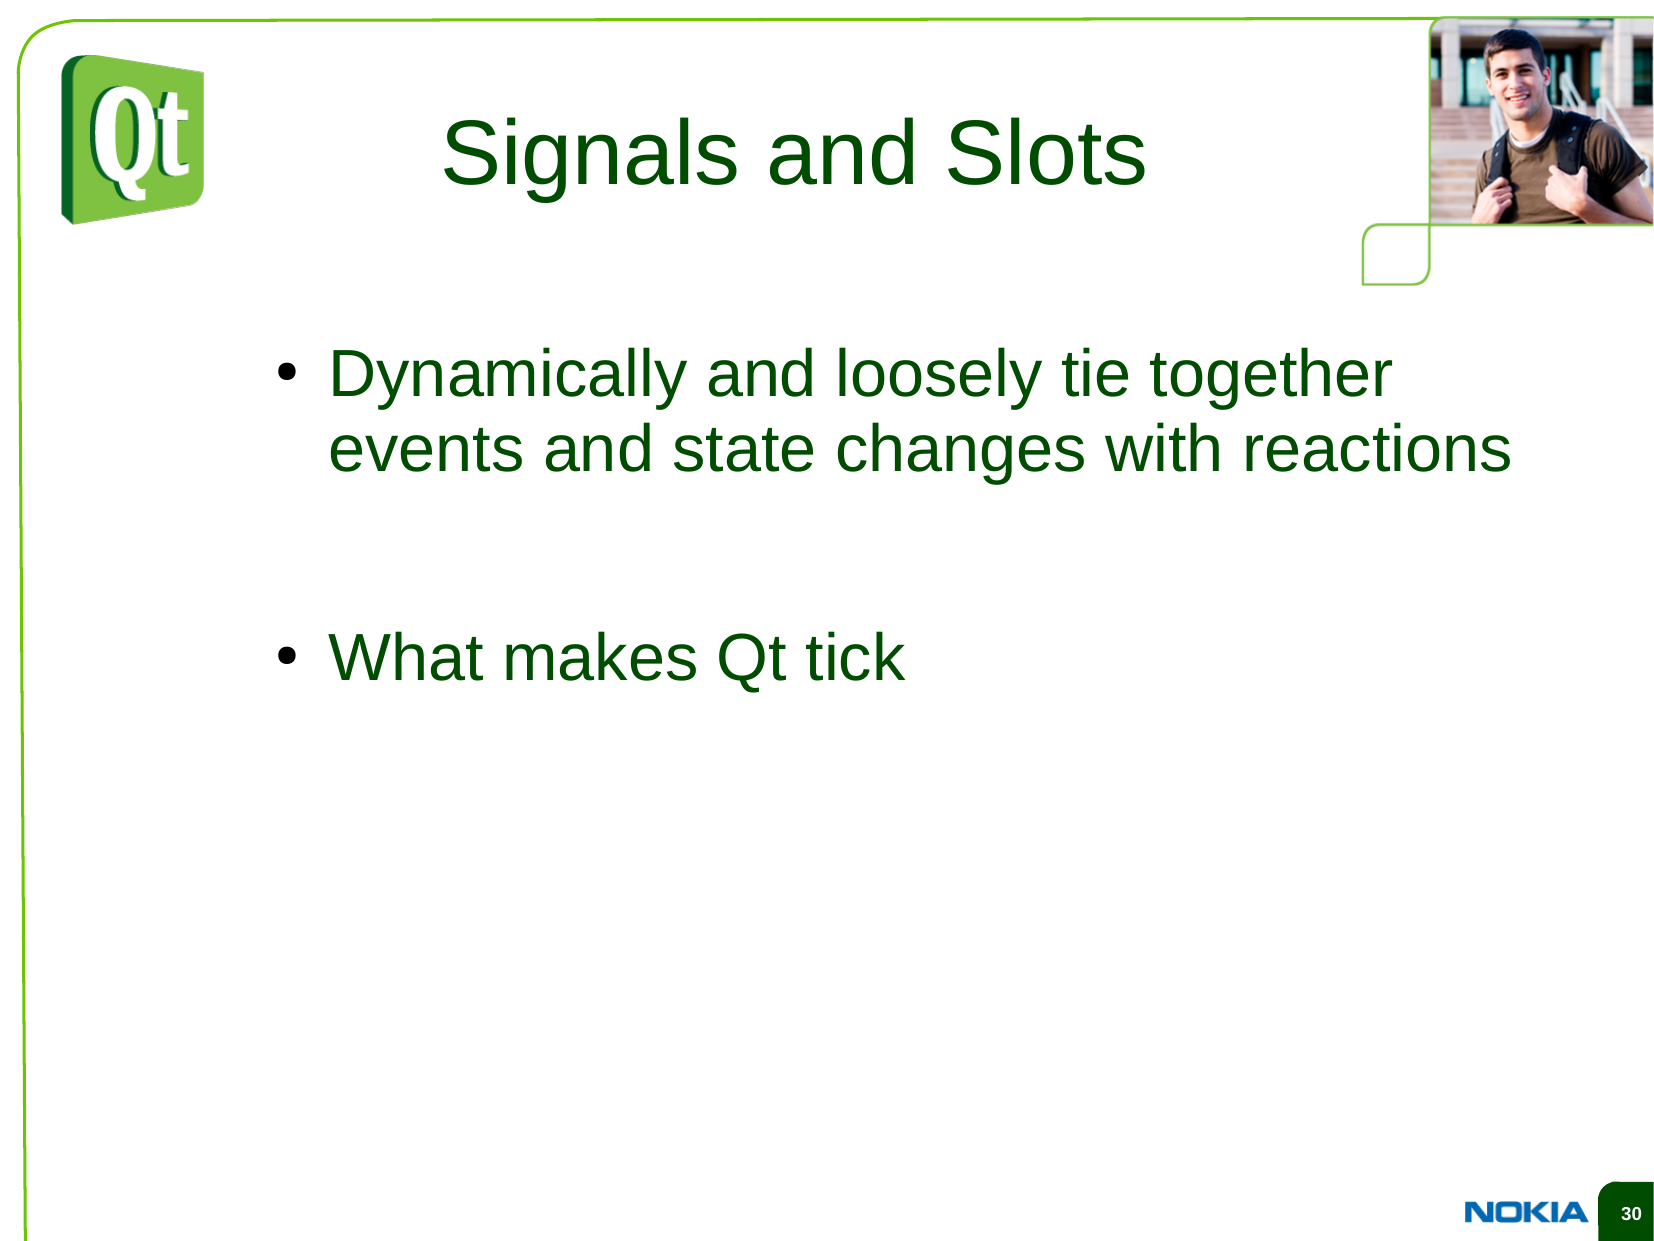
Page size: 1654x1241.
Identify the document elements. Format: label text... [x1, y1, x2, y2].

picture [1465, 1201, 1589, 1223]
title Signals and Slots [257, 49, 1333, 257]
list Dynamically and loosely tie together events and state changes with reactions What makes Qt tick [257, 336, 1577, 1156]
picture [1338, 5, 1654, 306]
picture [61, 55, 204, 225]
